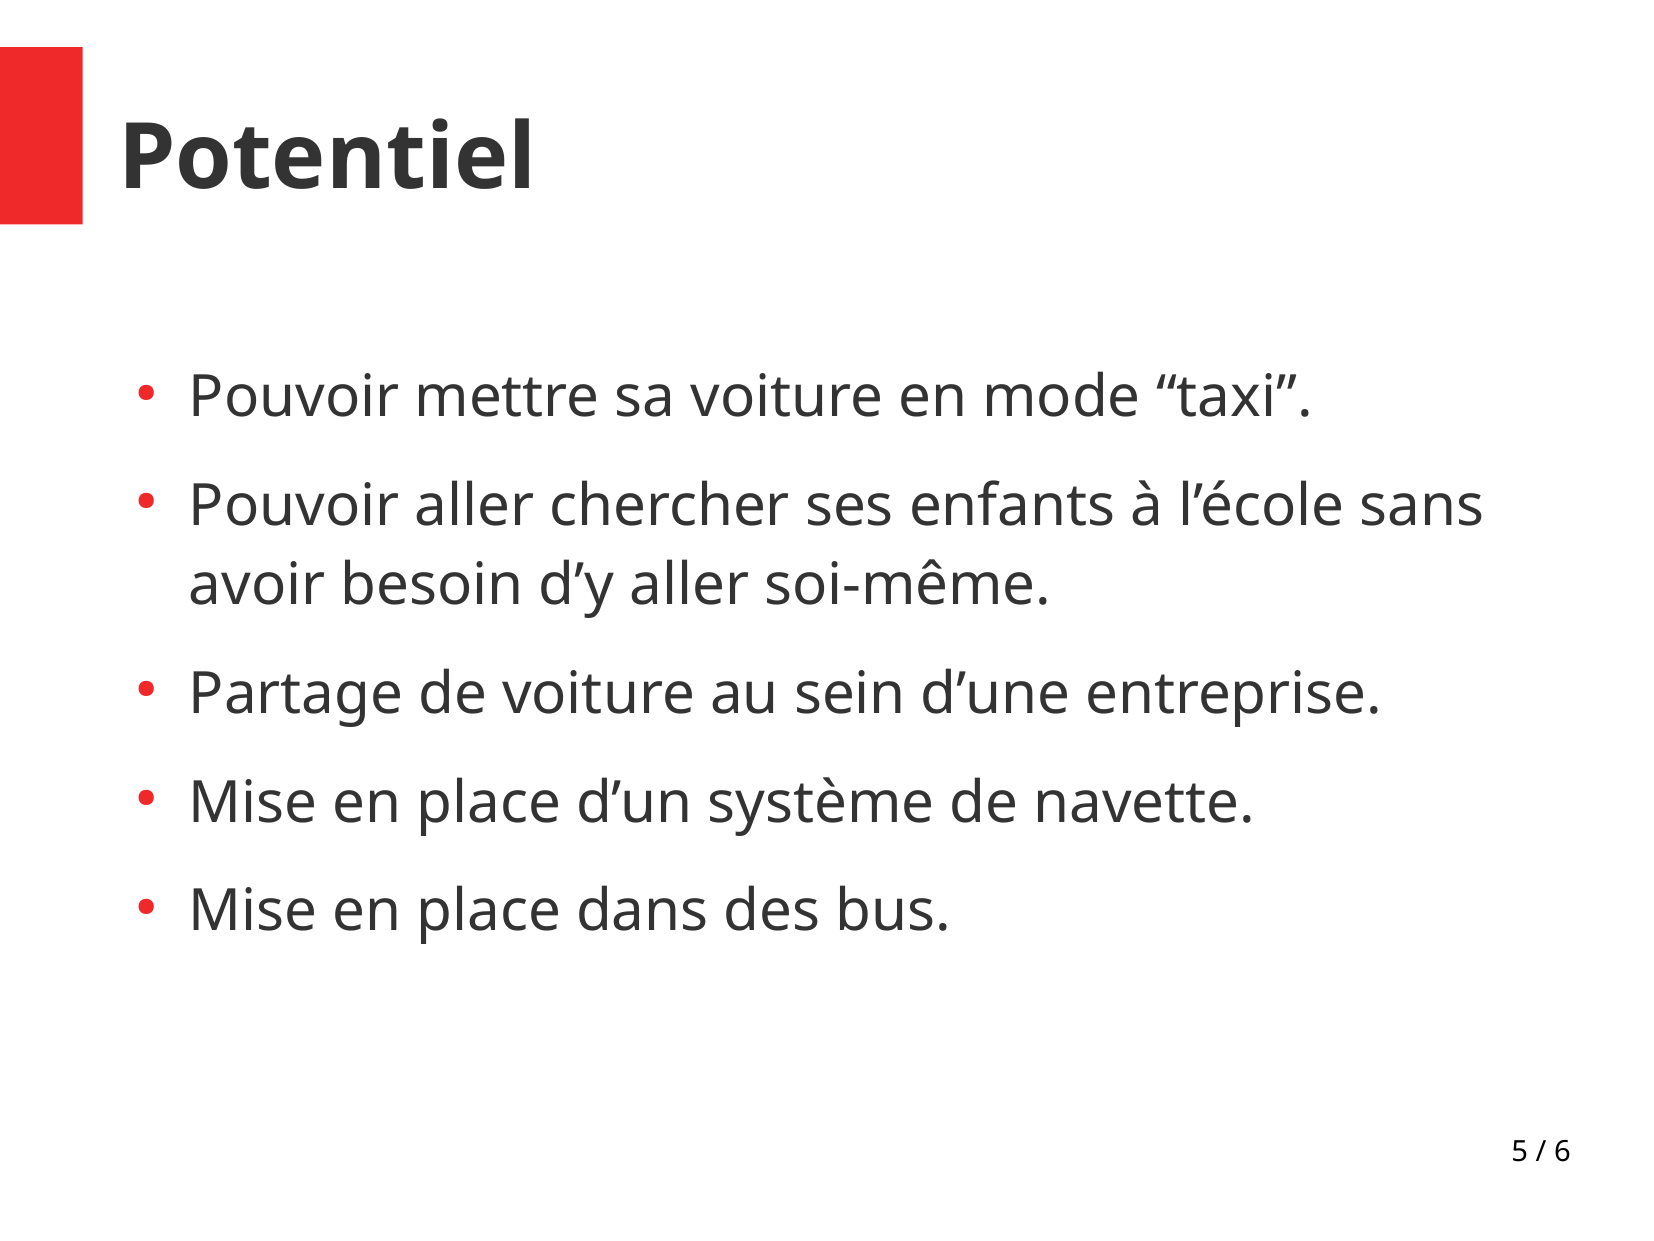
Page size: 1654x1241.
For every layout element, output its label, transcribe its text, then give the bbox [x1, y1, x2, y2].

title Potentiel [118, 49, 1571, 257]
list Pouvoir mettre sa voiture en mode “taxi”. Pouvoir aller chercher ses enfants à l’école sans avoir besoin d’y aller soi-même. Partage de voiture au sein d’une entreprise. Mise en place d’un système de navette. Mise en place dans des bus. [118, 354, 1536, 1074]
